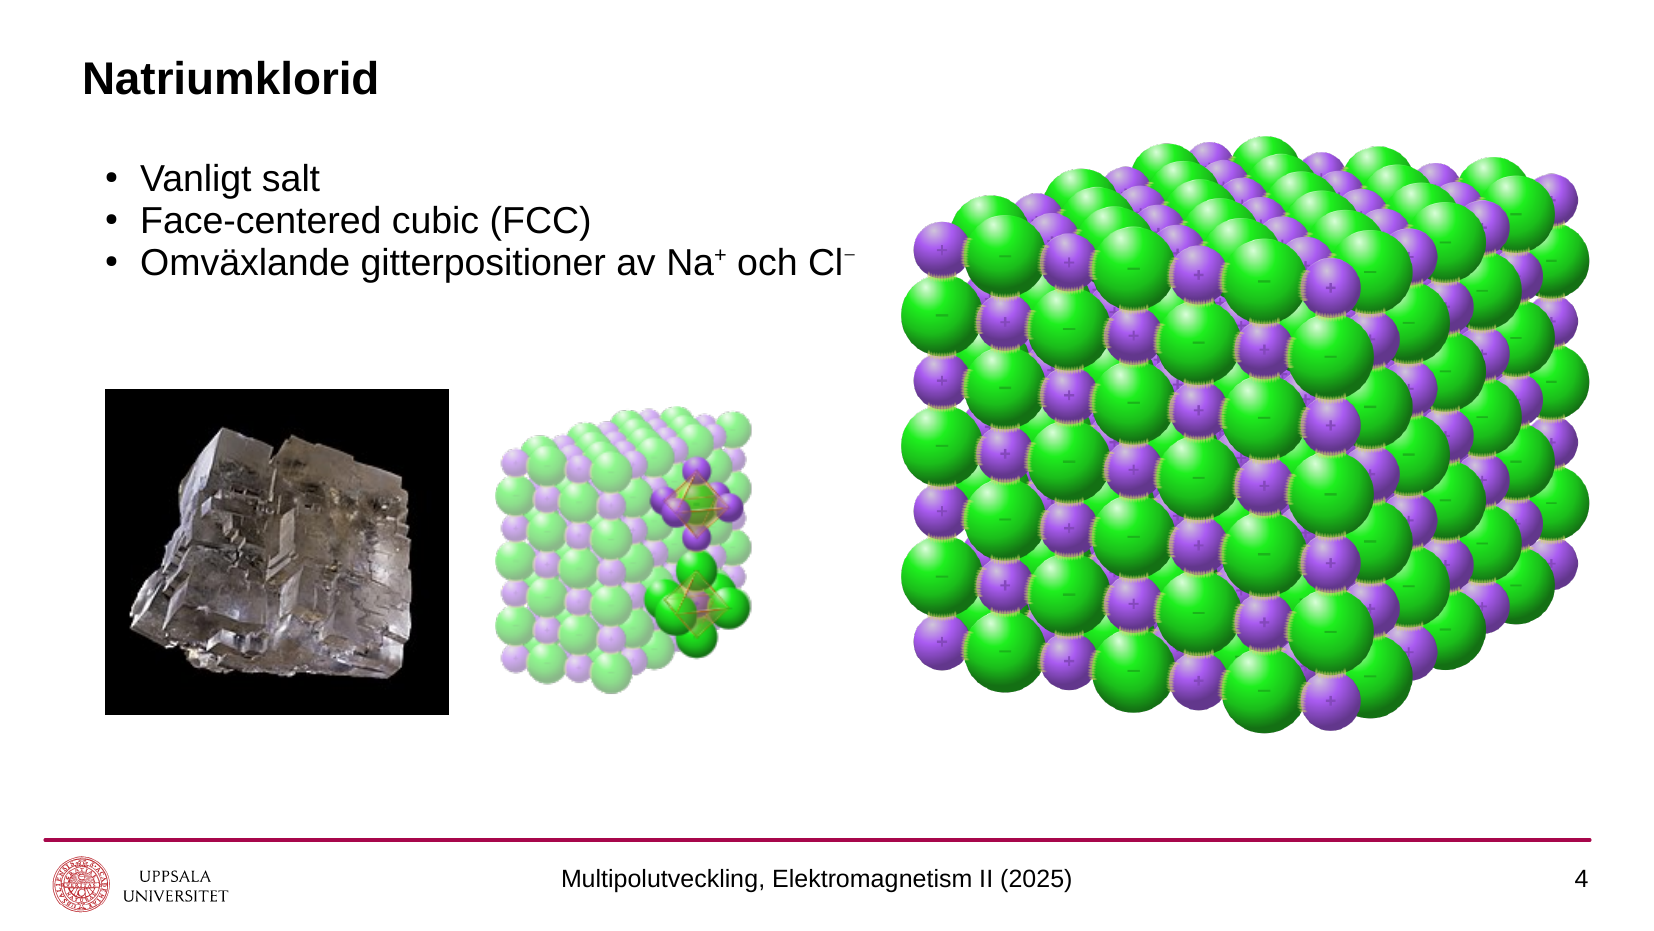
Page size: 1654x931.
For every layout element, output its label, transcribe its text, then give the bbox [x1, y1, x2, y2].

text_box Vanligt salt Face-centered cubic (FCC) Omväxlande gitterpositioner av Na+ och Cl− [90, 150, 899, 375]
picture [105, 389, 449, 715]
title Natriumklorid [82, 37, 1571, 121]
picture [899, 134, 1591, 736]
picture [45, 847, 250, 919]
picture [495, 406, 839, 706]
